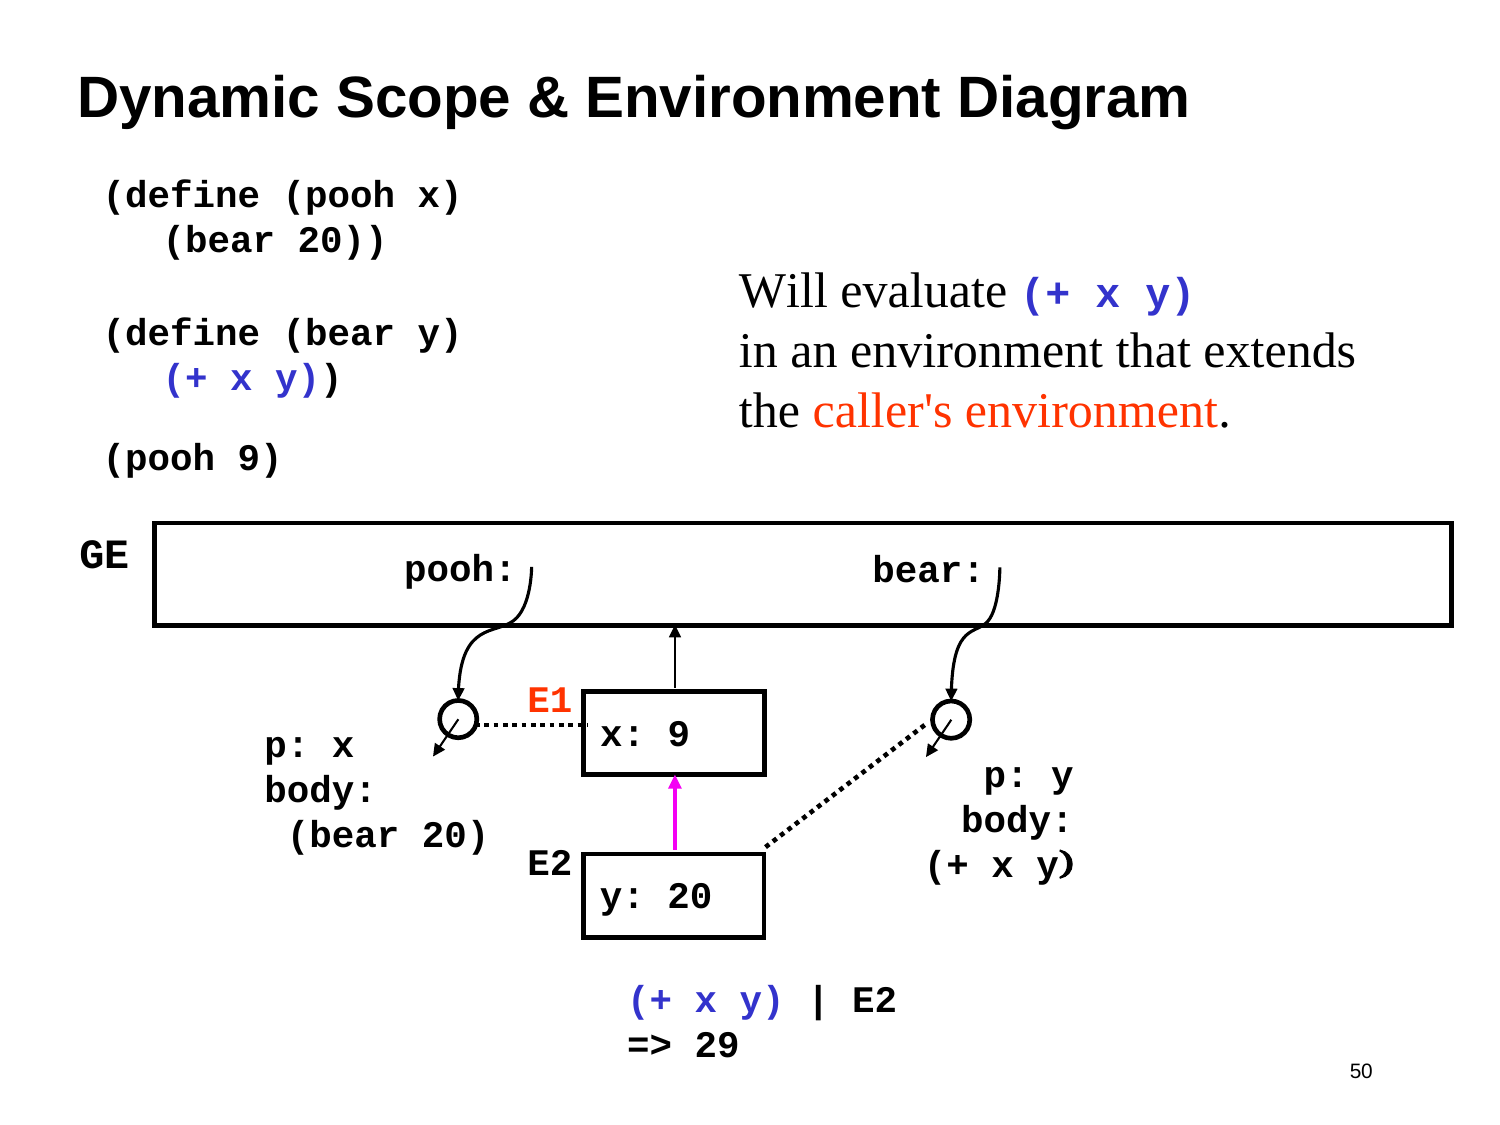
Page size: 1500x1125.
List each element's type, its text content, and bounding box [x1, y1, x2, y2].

text_box (define (pooh x) (bear 20)) [87, 162, 713, 276]
text_box (define (bear y) (+ x y)) [87, 299, 724, 388]
text_box (pooh 9) [87, 424, 725, 513]
text_box x: 9 [586, 700, 705, 762]
text_box p: x body: (bear 20) [249, 712, 505, 863]
text_box pooh: [389, 536, 532, 598]
text_box bear: [857, 537, 1000, 598]
text_box p: y body: (+ x y [886, 742, 1089, 893]
text_box (+ x y) | E2 => 29 [612, 967, 912, 1073]
text_box <number> [1025, 1049, 1388, 1101]
text_box E2 [512, 829, 588, 891]
text_box Dynamic Scope & Environment Diagram [62, 24, 1338, 163]
text_box GE [64, 519, 145, 586]
text_box Will evaluate (+ x y) in an environment that extends the caller's environment. [724, 249, 1372, 446]
text_box y: 20 [586, 863, 728, 924]
text_box E1 [512, 667, 588, 728]
